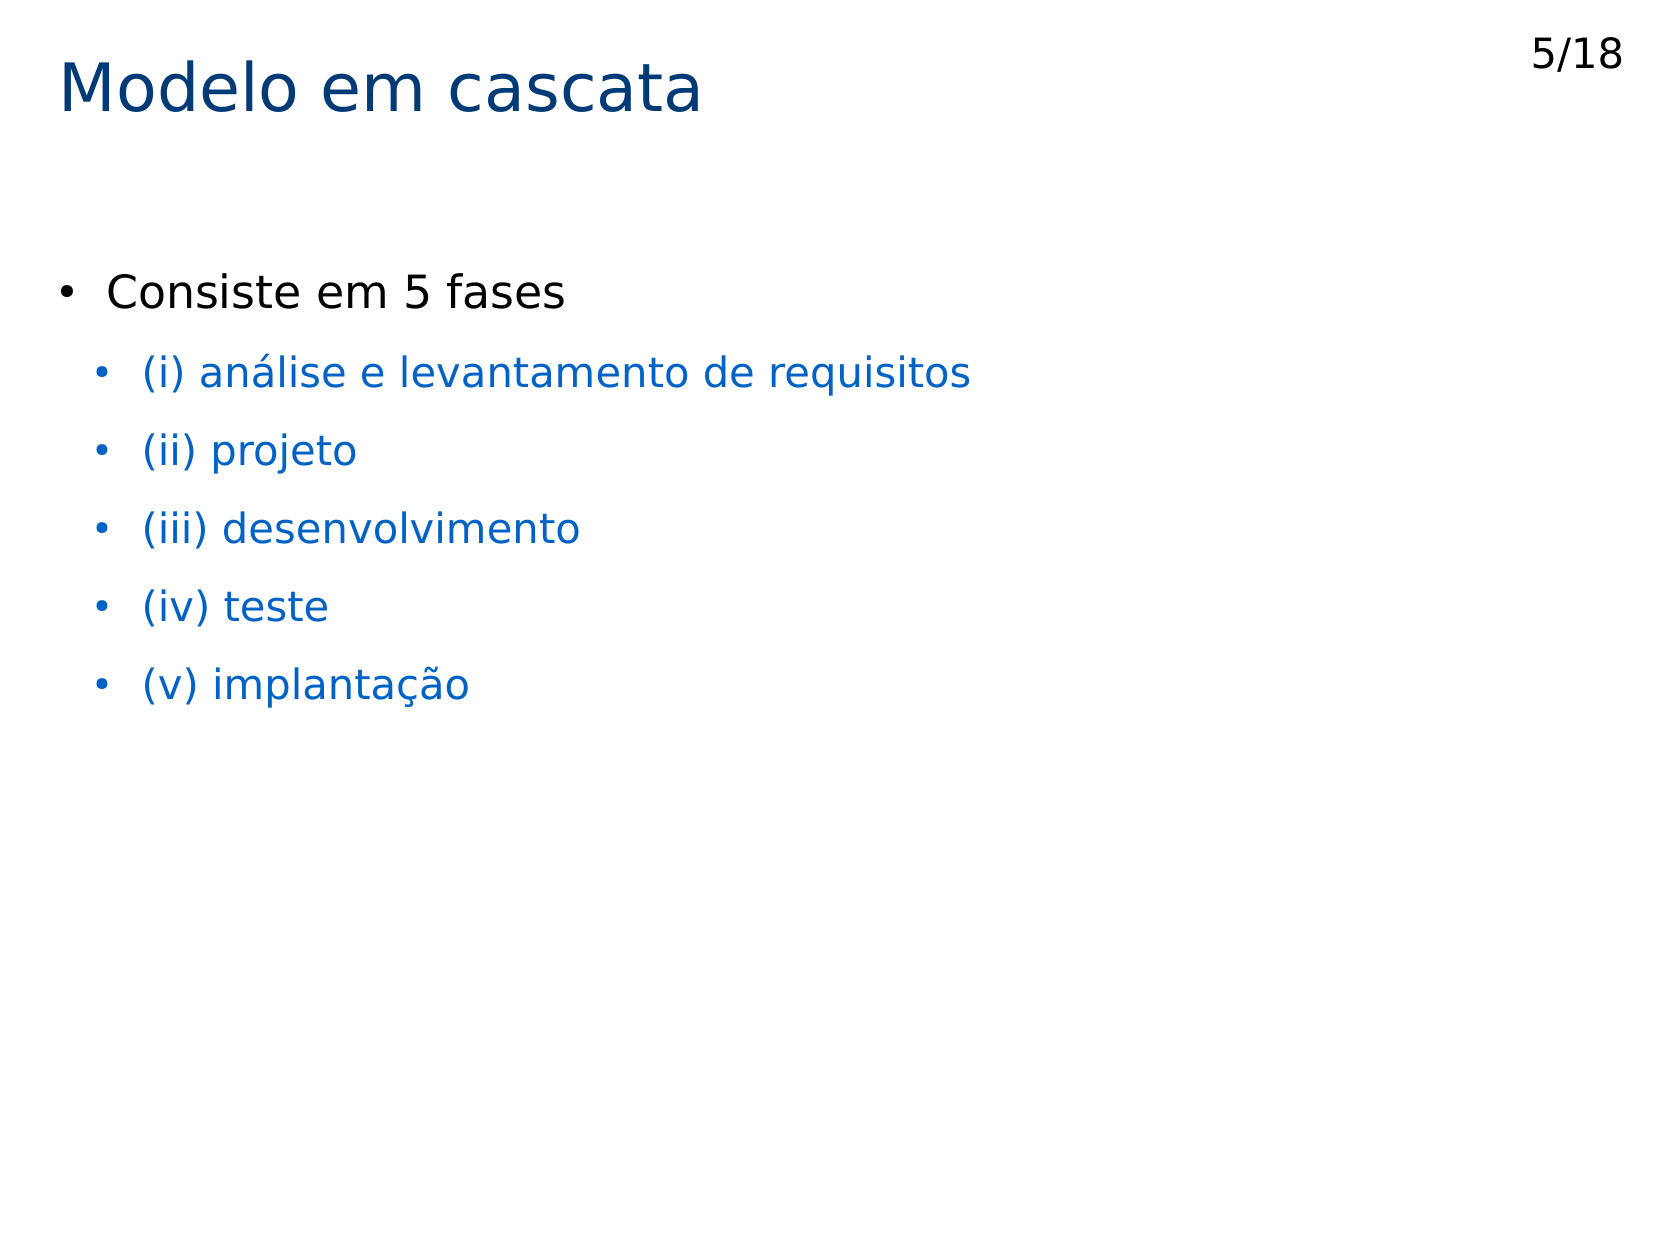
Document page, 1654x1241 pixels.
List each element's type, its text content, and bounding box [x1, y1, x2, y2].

title Modelo em cascata [59, 29, 1506, 148]
list Consiste em 5 fases (i) análise e levantamento de requisitos (ii) projeto (iii) desenvolvimento (iv) teste (v) implantação [59, 265, 1625, 1211]
